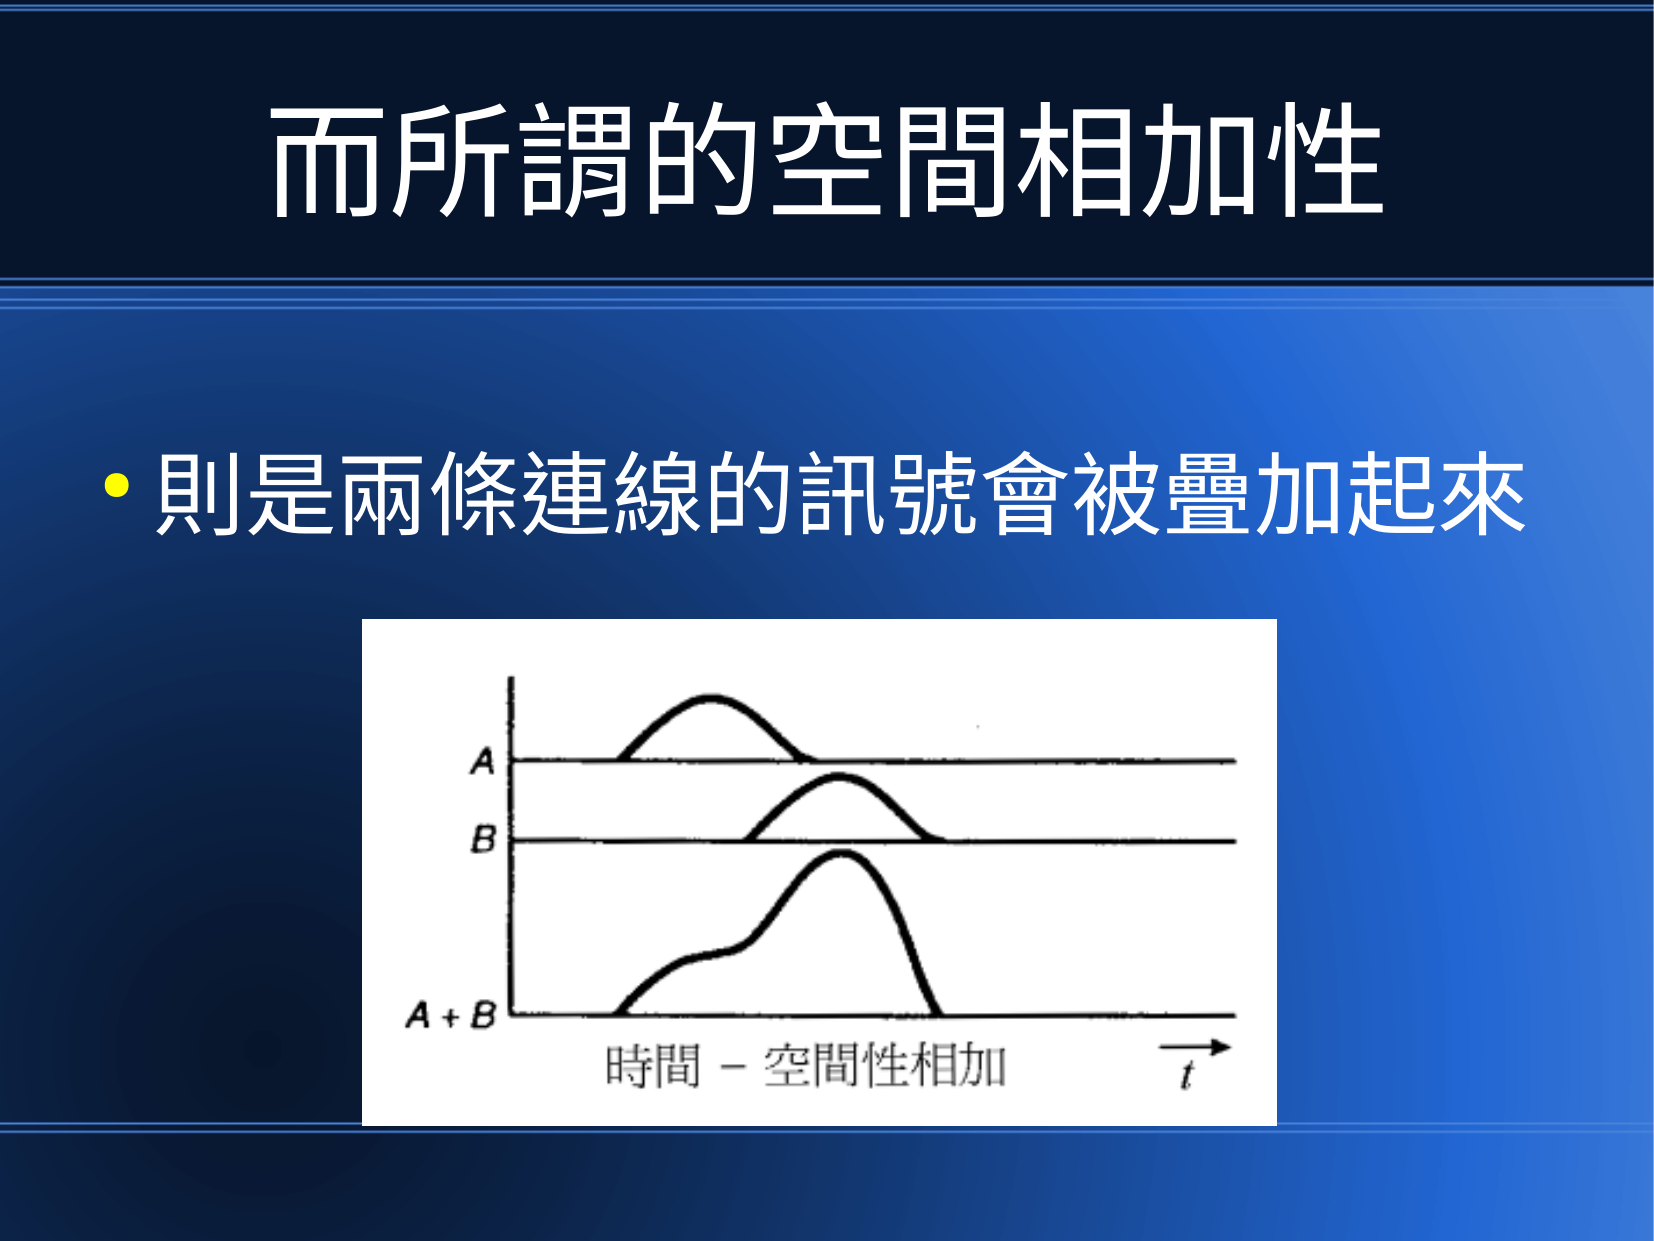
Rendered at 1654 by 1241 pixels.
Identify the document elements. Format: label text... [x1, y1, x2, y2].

title 而所謂的空間相加性 [82, 49, 1571, 257]
list 則是兩條連線的訊號會被疊加起來 [82, 355, 1571, 1241]
picture [0, 0, 1654, 1241]
picture [362, 619, 1277, 1126]
